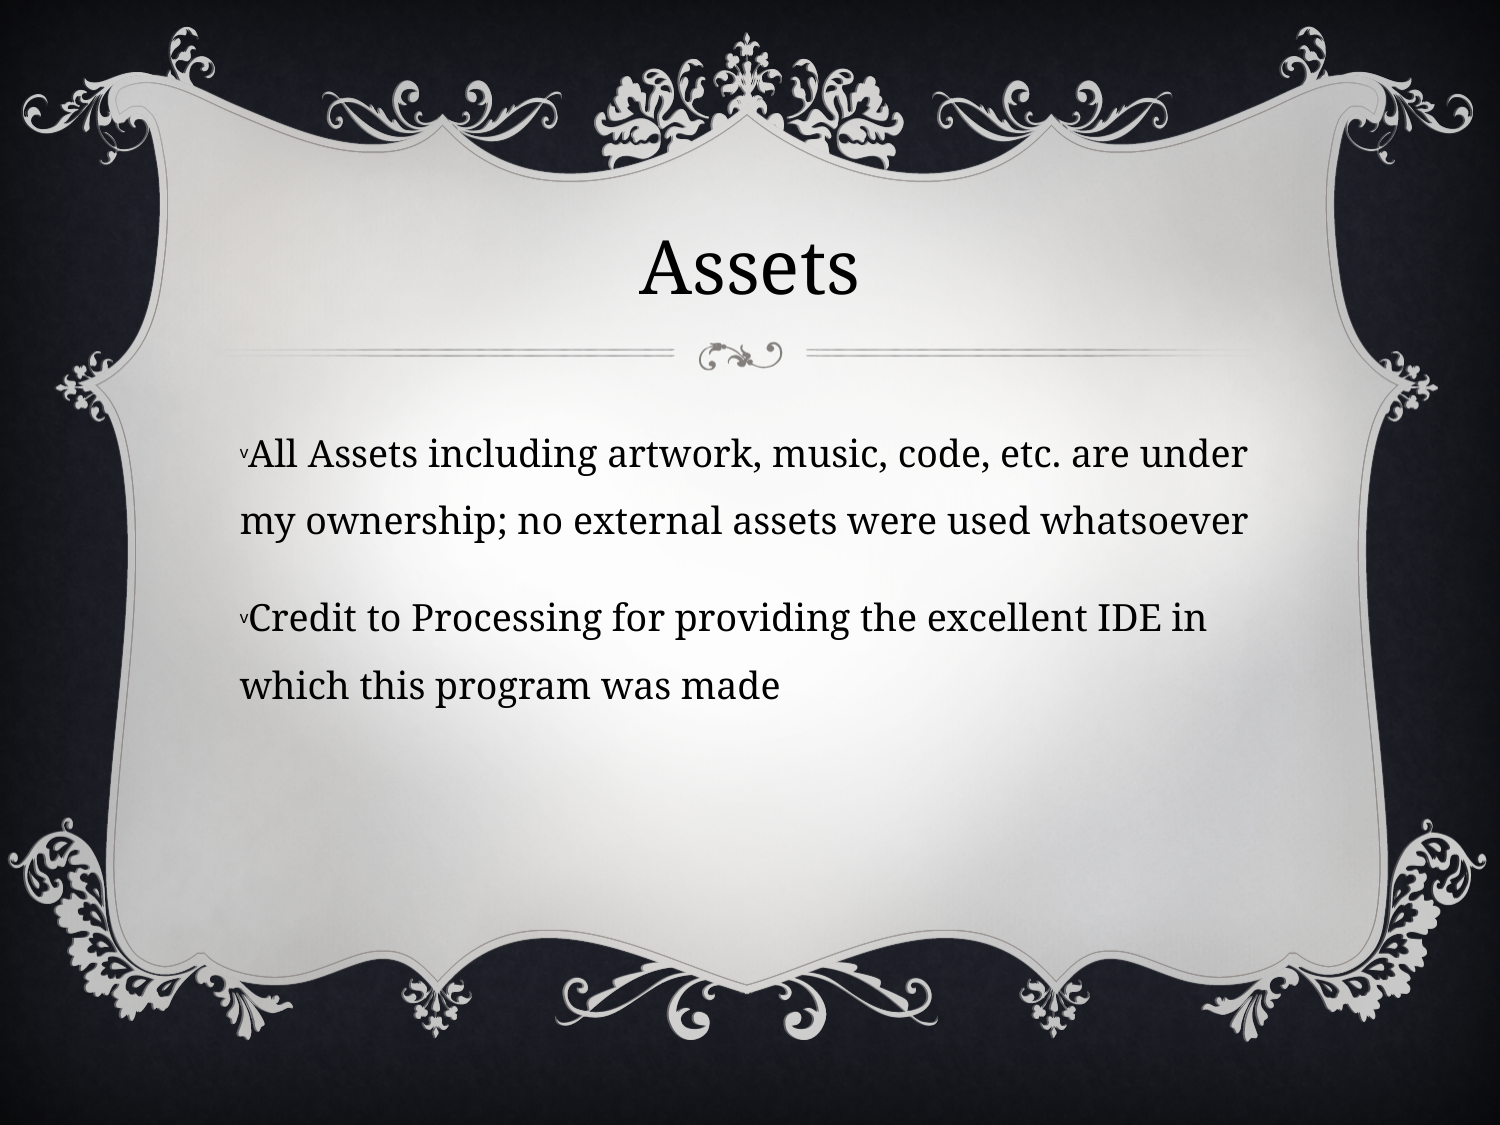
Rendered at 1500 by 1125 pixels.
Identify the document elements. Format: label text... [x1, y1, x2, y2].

list All Assets including artwork, music, code, etc. are under my ownership; no external assets were used whatsoever Credit to Processing for providing the excellent IDE in which this program was made [225, 399, 1275, 900]
title Assets [225, 212, 1275, 325]
picture [0, 0, 1500, 1125]
